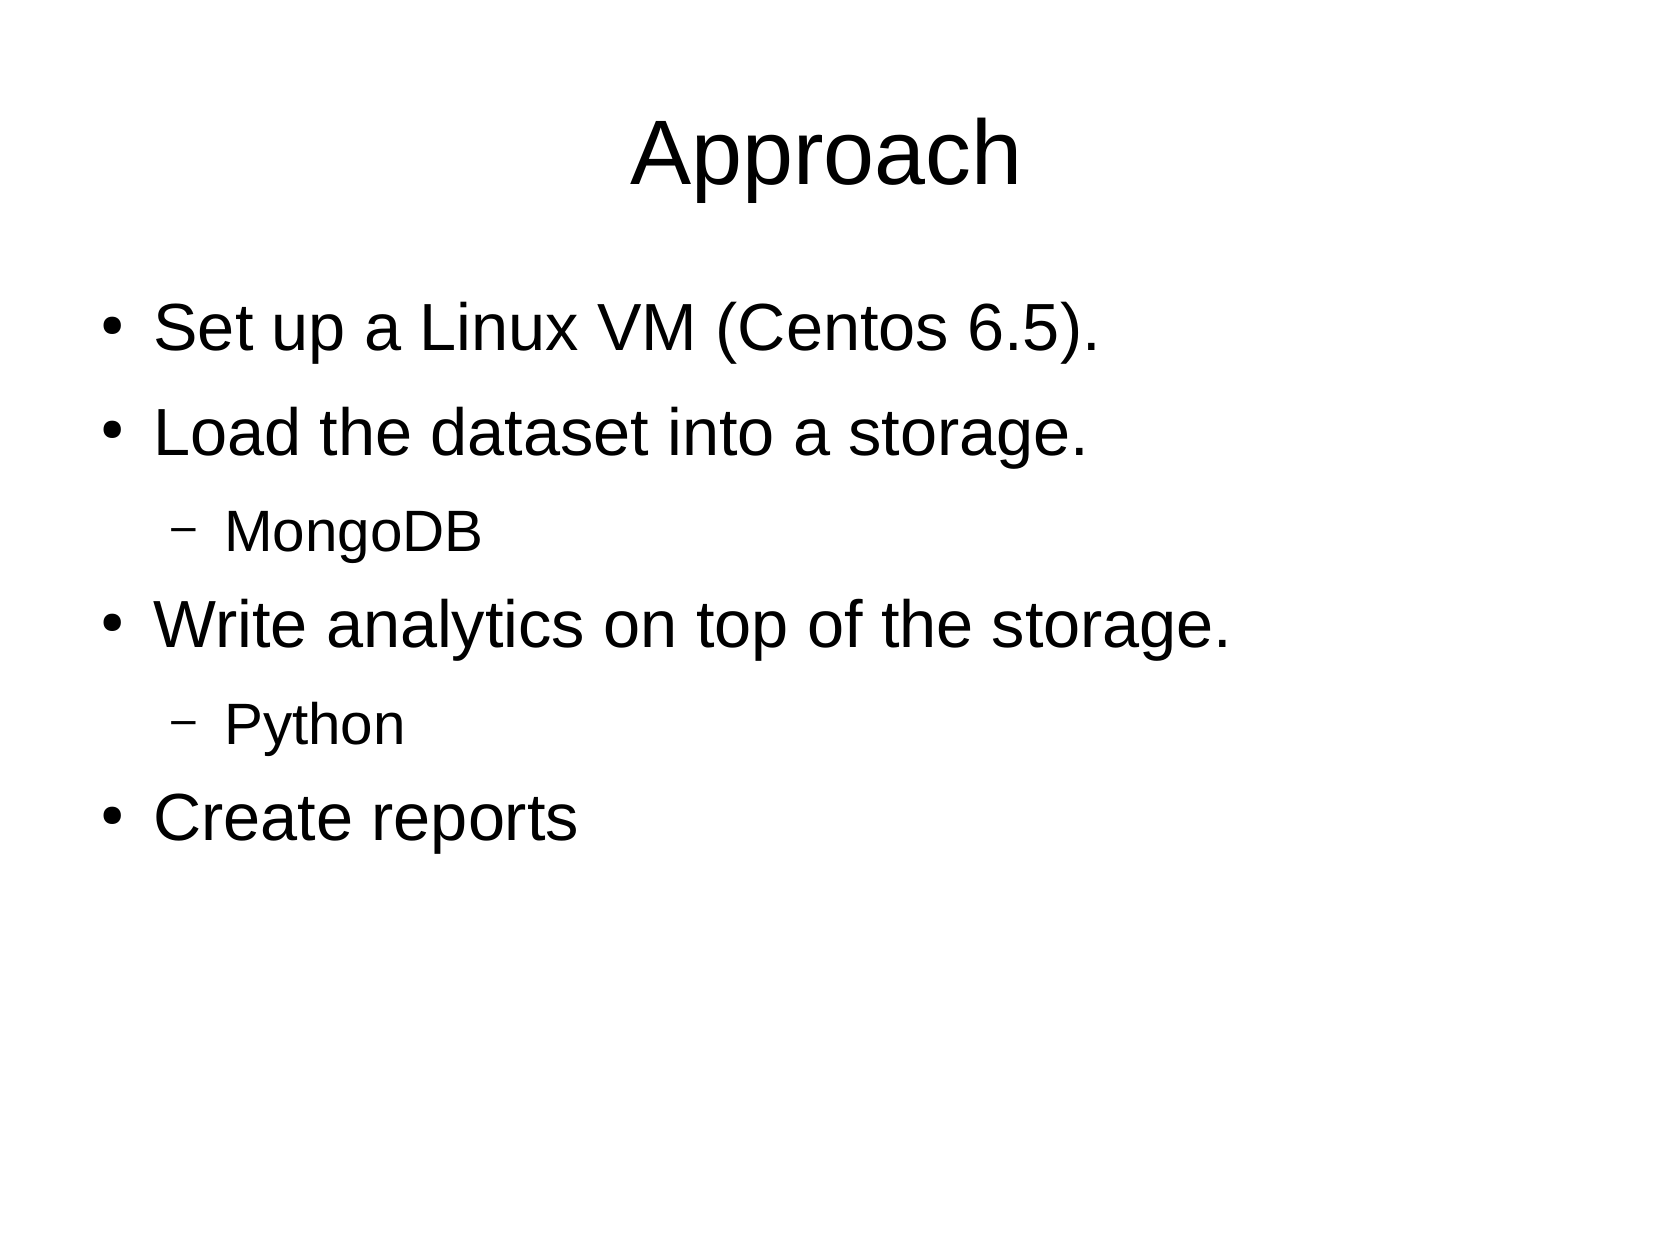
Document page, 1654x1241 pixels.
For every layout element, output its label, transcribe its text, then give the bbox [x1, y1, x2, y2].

title Approach [82, 49, 1571, 257]
list Set up a Linux VM (Centos 6.5). Load the dataset into a storage. MongoDB Write analytics on top of the storage. Python Create reports [82, 290, 1571, 1010]
